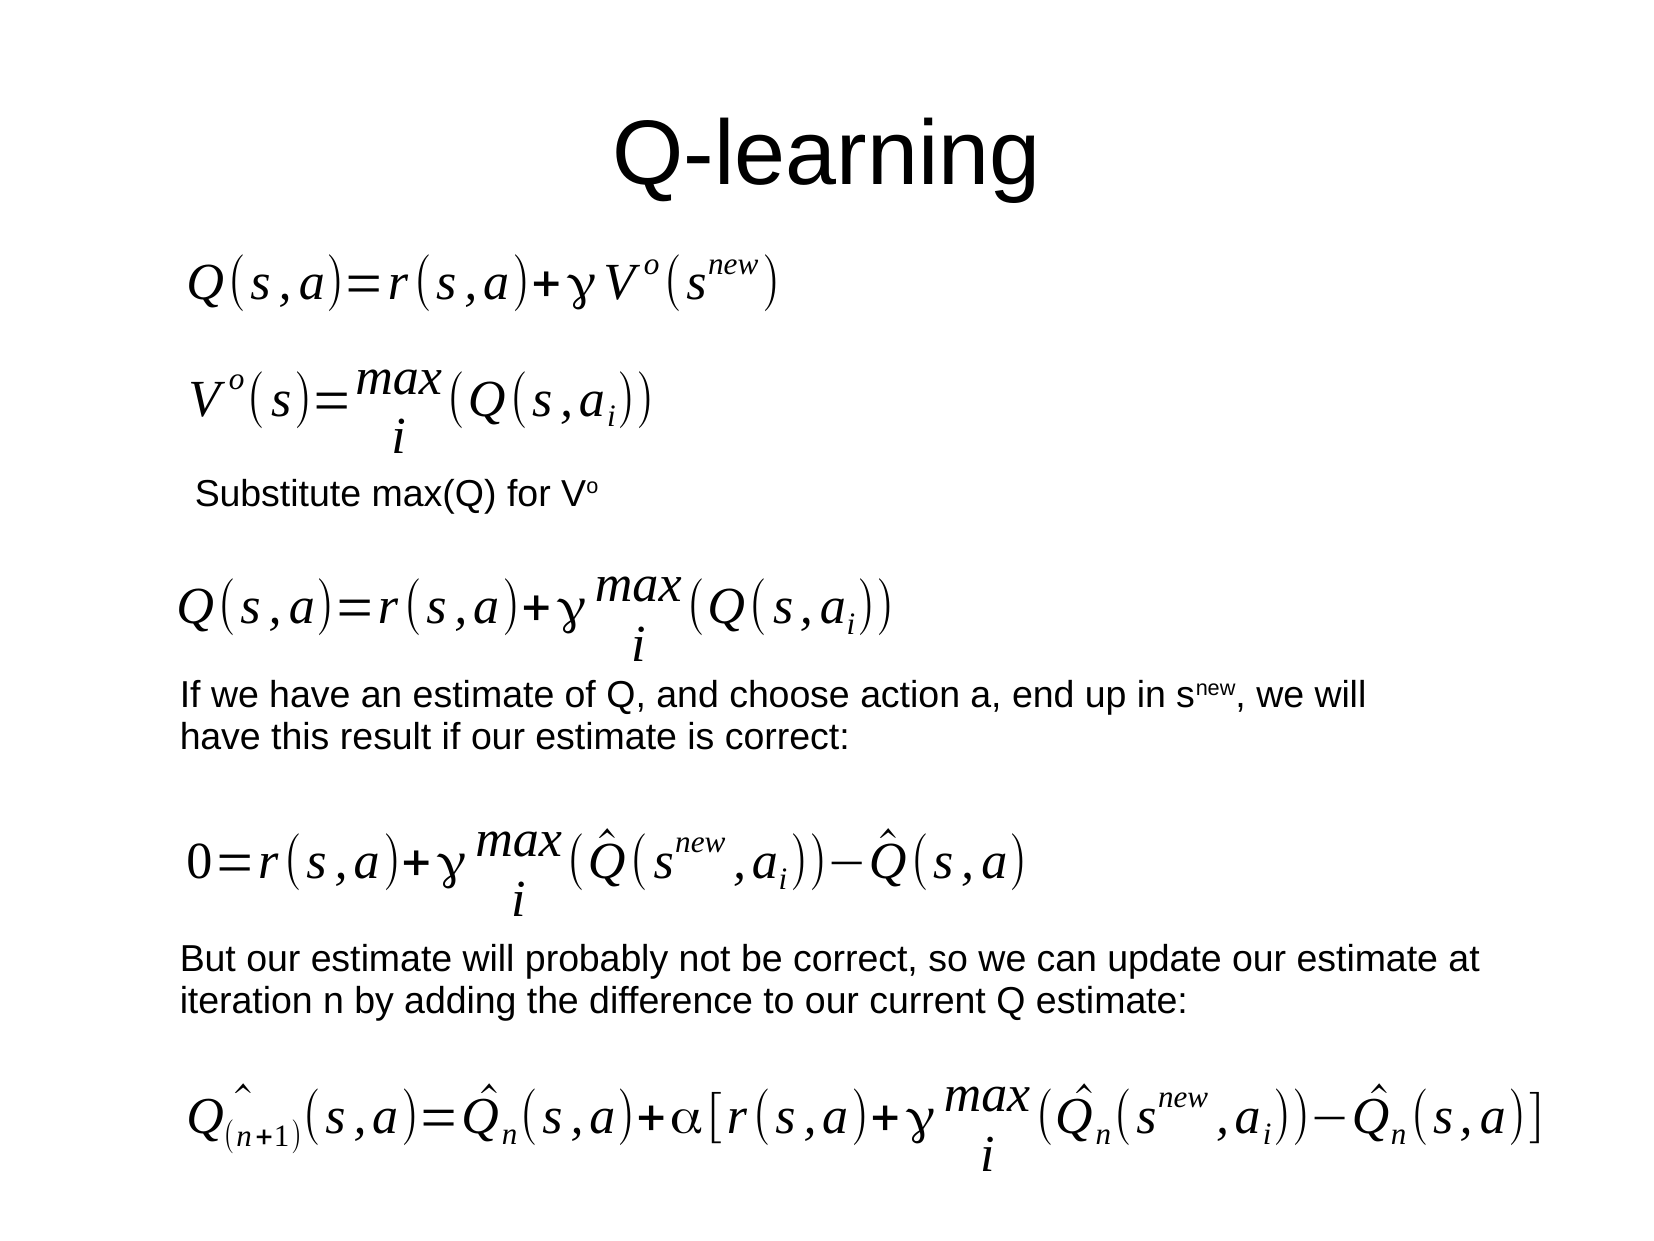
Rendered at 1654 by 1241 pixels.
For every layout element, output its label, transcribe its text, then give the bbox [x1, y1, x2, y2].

chart [170, 555, 901, 666]
text_box But our estimate will probably not be correct, so we can update our estimate at iteration n by adding the difference to our current Q estimate: [165, 930, 1546, 1029]
chart [180, 246, 787, 316]
chart [180, 1065, 1549, 1183]
text_box Substitute max(Q) for Vo [180, 465, 624, 522]
chart [180, 810, 1034, 928]
title Q-learning [82, 49, 1571, 257]
chart [182, 347, 661, 466]
text_box If we have an estimate of Q, and choose action a, end up in snew, we will have this result if our estimate is correct: [165, 666, 1456, 766]
